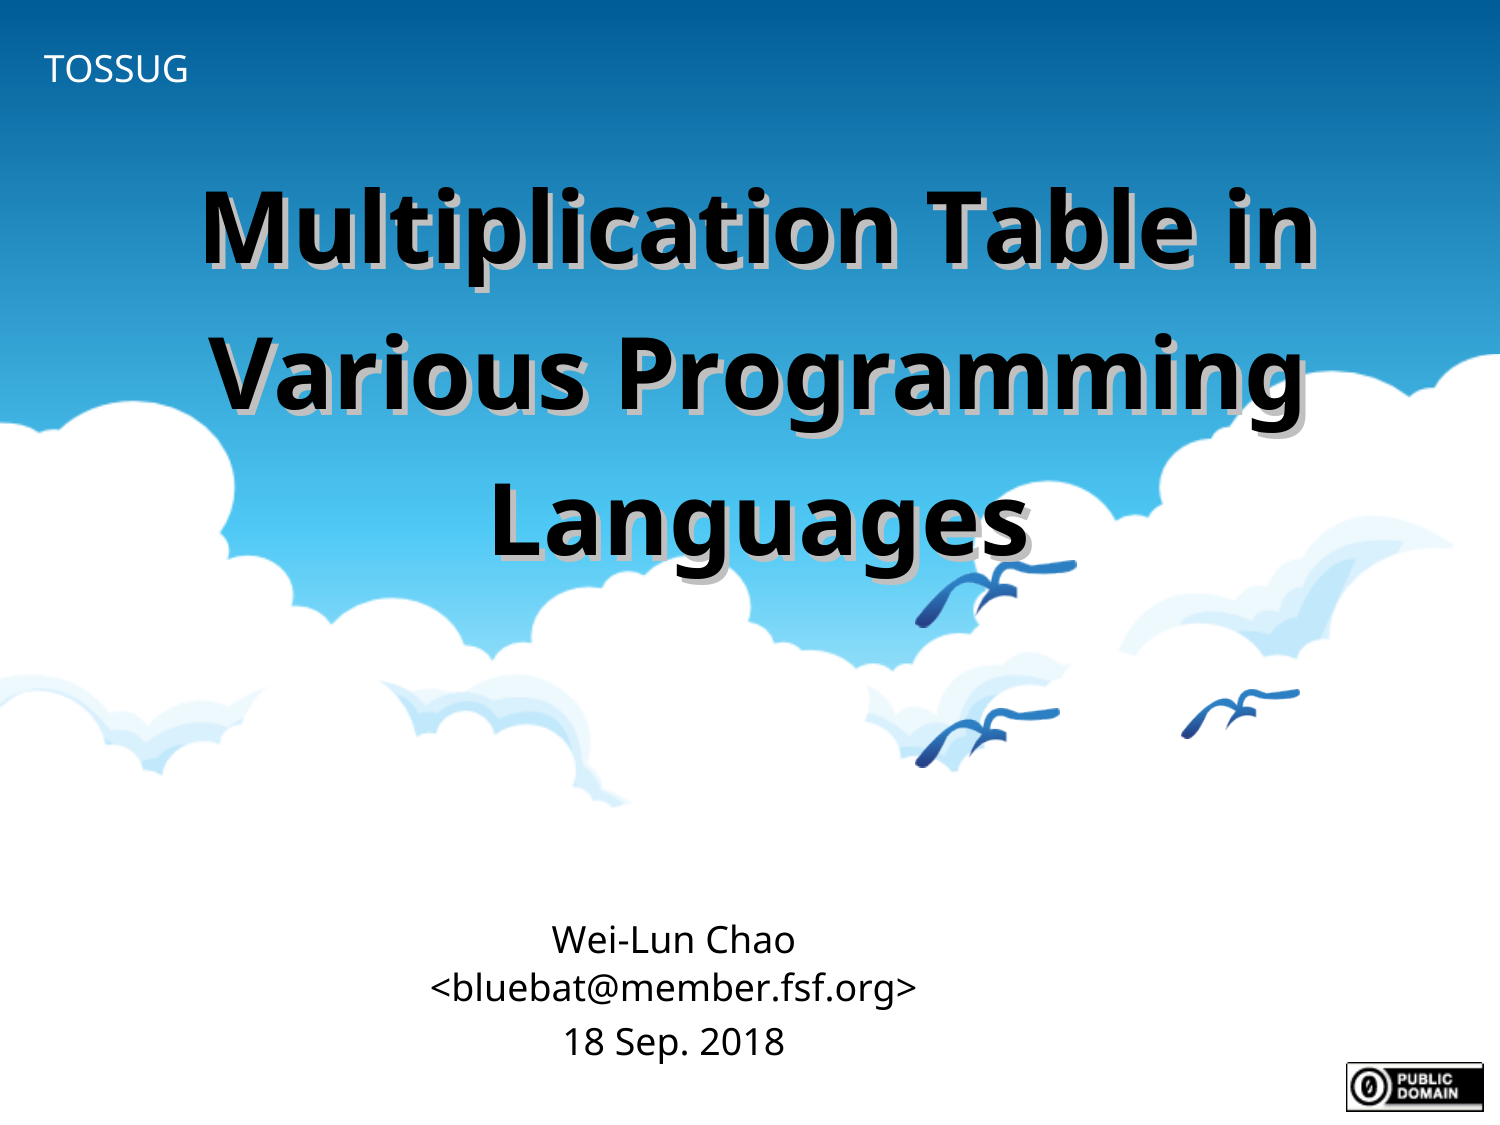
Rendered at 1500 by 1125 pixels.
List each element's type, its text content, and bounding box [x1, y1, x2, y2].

picture [0, 354, 1500, 1125]
text_box TOSSUG [29, 35, 1192, 102]
title Multiplication Table in Various Programming Languages [183, 109, 1419, 623]
text_box Wei-Lun Chao <bluebat@member.fsf.org> 18 Sep. 2018 [338, 907, 1162, 1028]
